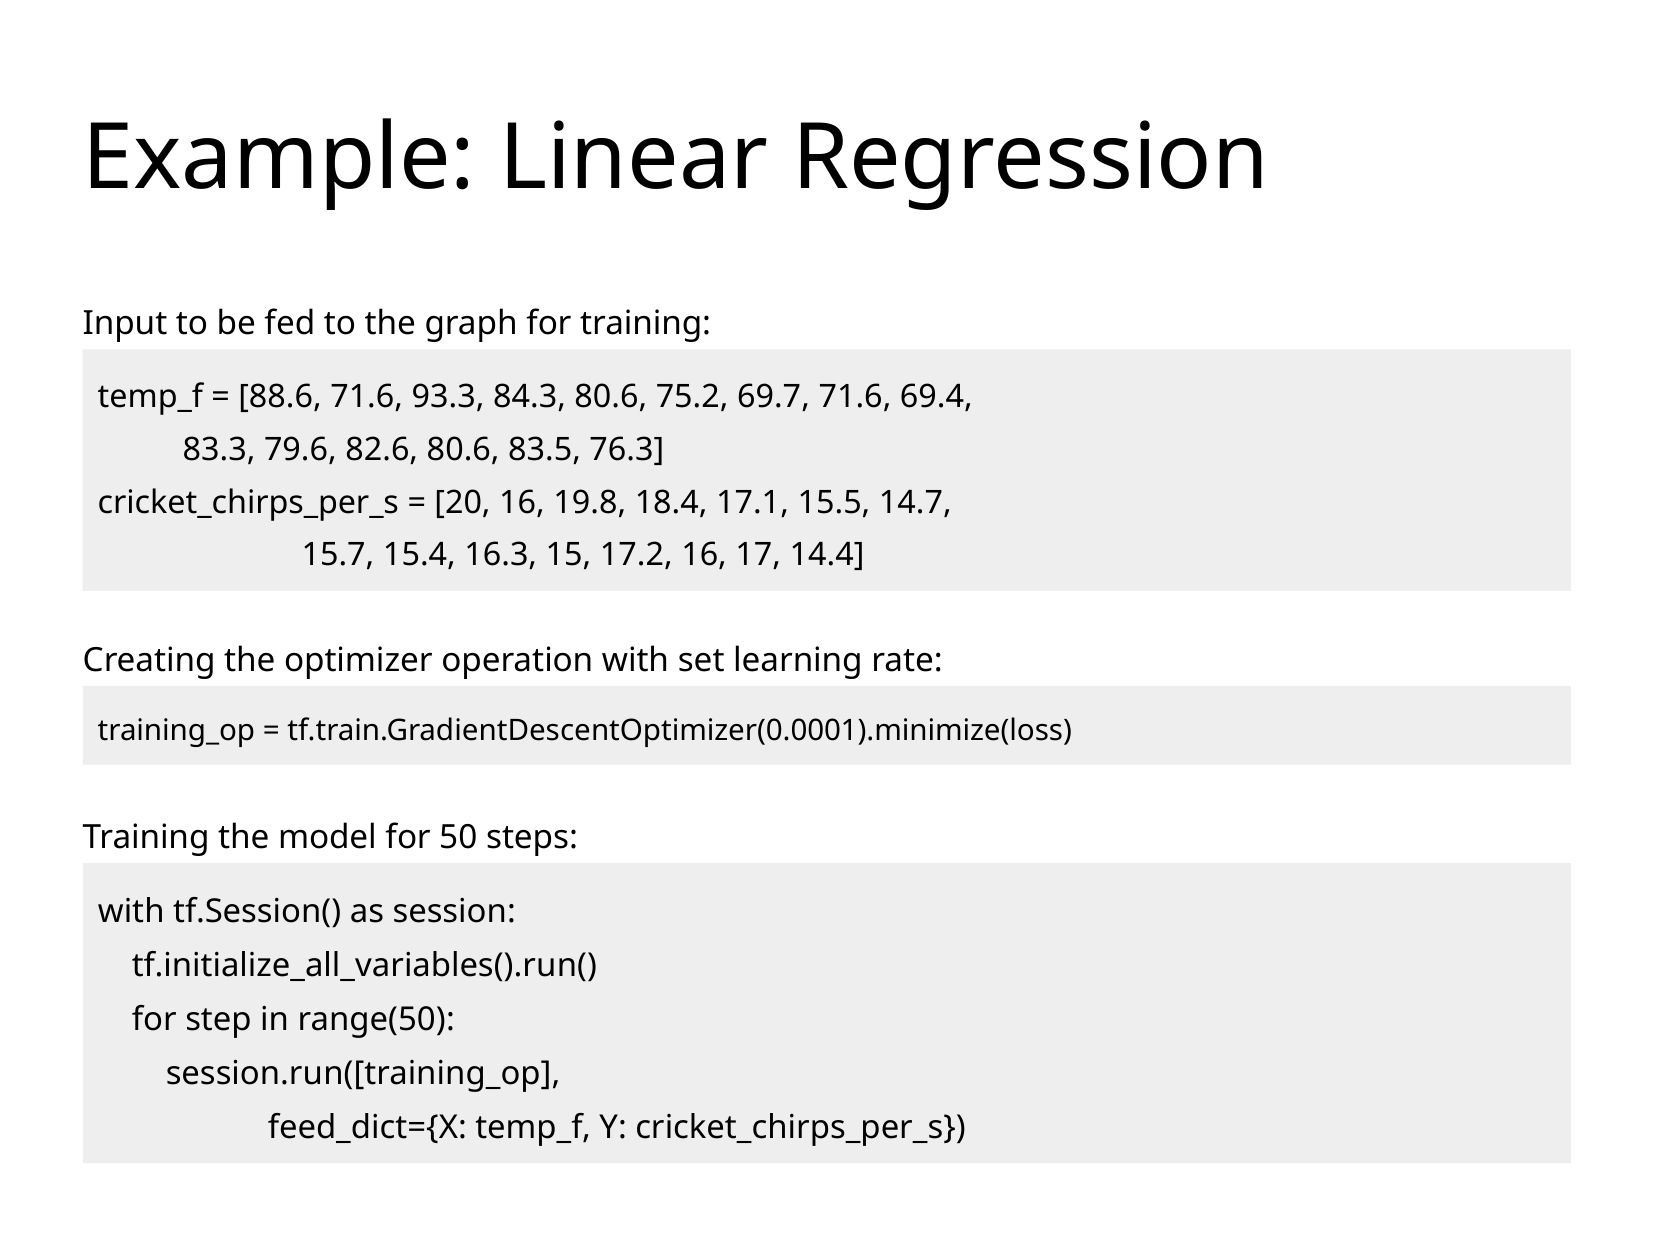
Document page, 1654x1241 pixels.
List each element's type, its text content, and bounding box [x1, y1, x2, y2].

title Example: Linear Regression [82, 49, 1571, 257]
list with tf.Session() as session: tf.initialize_all_variables().run() for step in range(50): session.run([training_op], feed_dict={X: temp_f, Y: cricket_chirps_per_s}) [82, 863, 1571, 1164]
list training_op = tf.train.GradientDescentOptimizer(0.0001).minimize(loss) [82, 685, 1571, 765]
list Creating the optimizer operation with set learning rate: [82, 626, 1571, 682]
list Training the model for 50 steps: [82, 803, 1571, 859]
list temp_f = [88.6, 71.6, 93.3, 84.3, 80.6, 75.2, 69.7, 71.6, 69.4, 83.3, 79.6, 82.6, 80.6, 83.5, 76.3] cricket_chirps_per_s = [20, 16, 19.8, 18.4, 17.1, 15.5, 14.7, 15.7, 15.4, 16.3, 15, 17.2, 16, 17, 14.4] [82, 349, 1571, 591]
list Input to be fed to the graph for training: [82, 290, 1571, 346]
